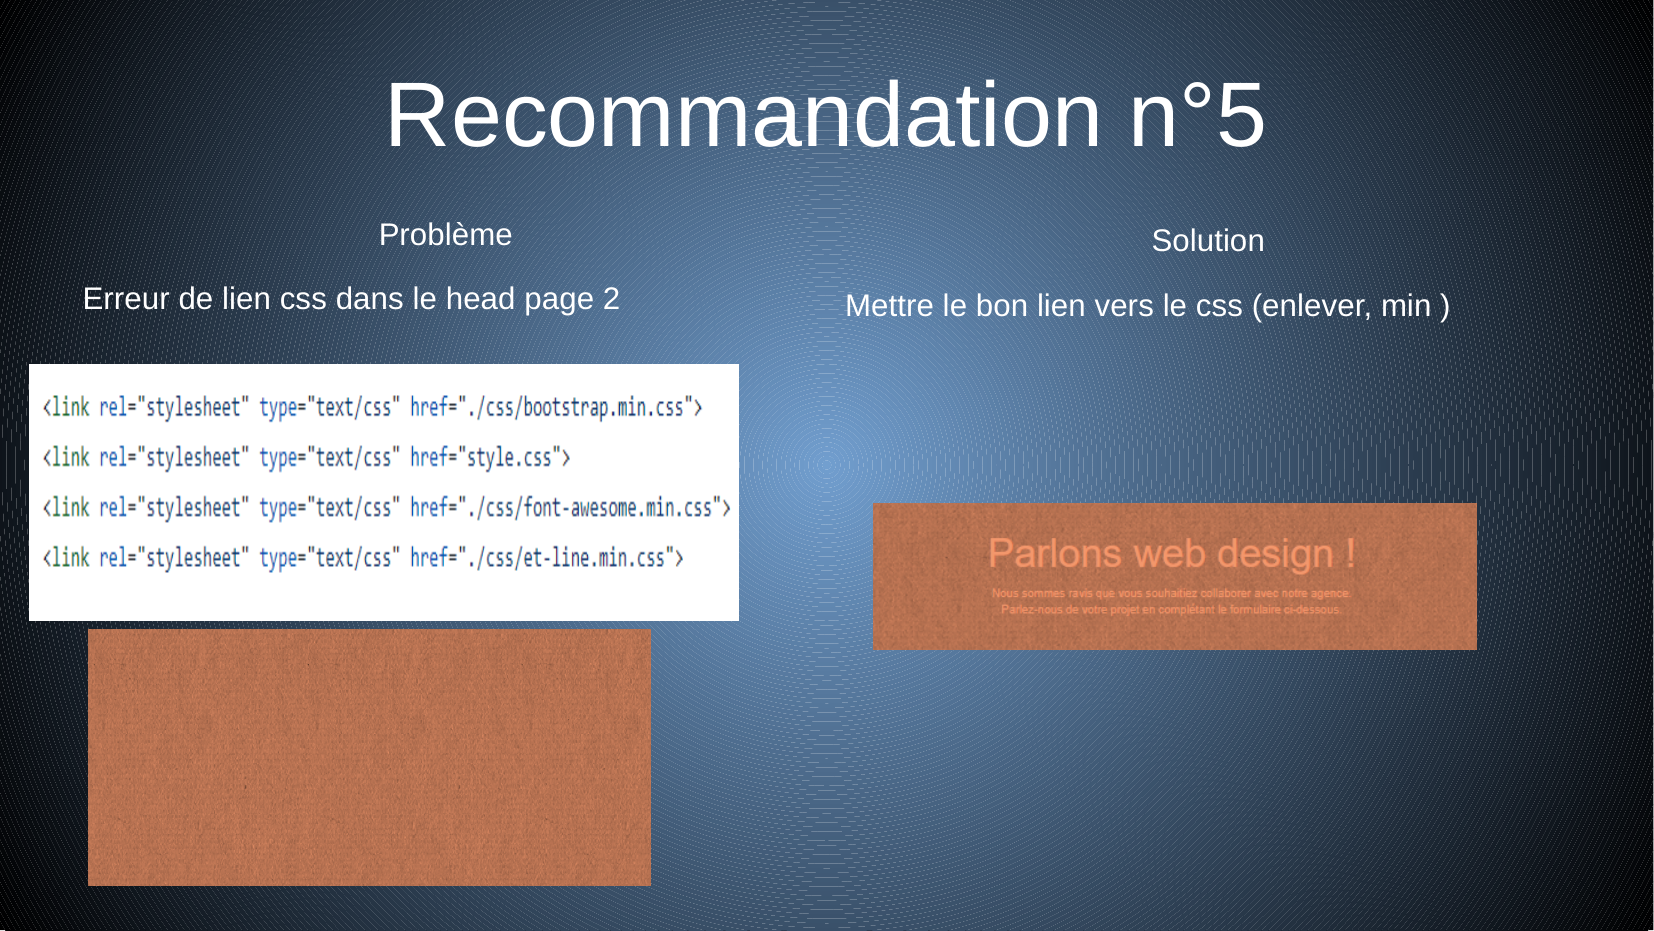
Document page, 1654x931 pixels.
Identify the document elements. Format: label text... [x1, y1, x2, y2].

picture [88, 629, 651, 886]
title Recommandation n°5 [82, 37, 1571, 193]
picture [29, 364, 739, 621]
list Problème Erreur de lien css dans le head page 2 [82, 217, 809, 758]
list Solution Mettre le bon lien vers le css (enlever, min ) [845, 223, 1572, 763]
picture [873, 503, 1477, 650]
